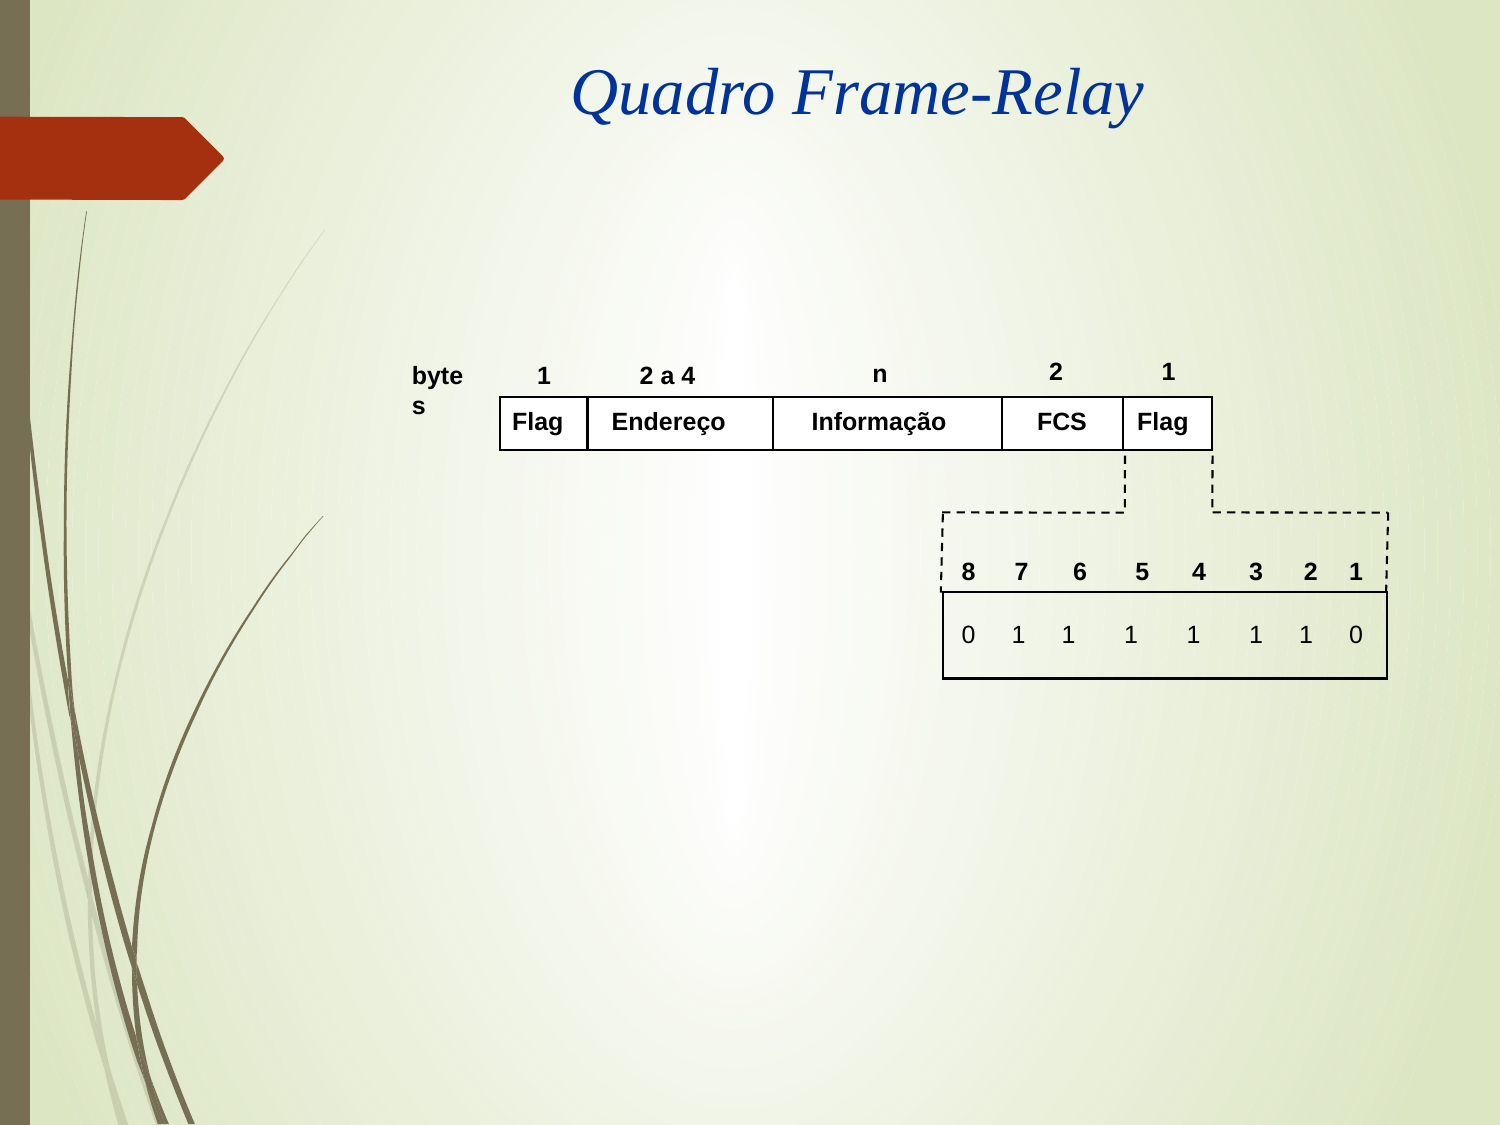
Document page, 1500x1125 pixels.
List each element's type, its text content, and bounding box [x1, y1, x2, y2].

text_box 0 [949, 612, 988, 655]
text_box 7 [1002, 549, 1041, 591]
text_box 1 [1337, 549, 1376, 591]
text_box 0 [1337, 612, 1376, 655]
text_box 3 [1237, 549, 1276, 591]
text_box 1 [1287, 612, 1326, 655]
text_box bytes [399, 353, 489, 396]
text_box 1 [1112, 612, 1151, 655]
text_box [499, 396, 1213, 450]
text_box 1 [525, 353, 564, 396]
text_box 4 [1180, 549, 1219, 591]
text_box 2 [1037, 349, 1076, 392]
text_box Endereço [599, 399, 738, 442]
text_box 5 [1123, 549, 1162, 591]
text_box 1 [999, 612, 1038, 655]
text_box 6 [1061, 549, 1100, 591]
text_box 2 a 4 [627, 353, 708, 396]
text_box 1 [1174, 612, 1213, 655]
text_box FCS [1025, 399, 1100, 442]
text_box Flag [1125, 399, 1201, 442]
text_box Flag [500, 399, 576, 442]
text_box Informação [799, 399, 959, 442]
text_box 1 [1237, 612, 1276, 655]
text_box n [860, 351, 900, 394]
text_box 1 [1149, 349, 1188, 392]
text_box 1 [1049, 612, 1088, 655]
text_box 8 [949, 549, 988, 591]
text_box 2 [1291, 549, 1330, 591]
text_box Quadro Frame-Relay [555, 39, 1162, 136]
